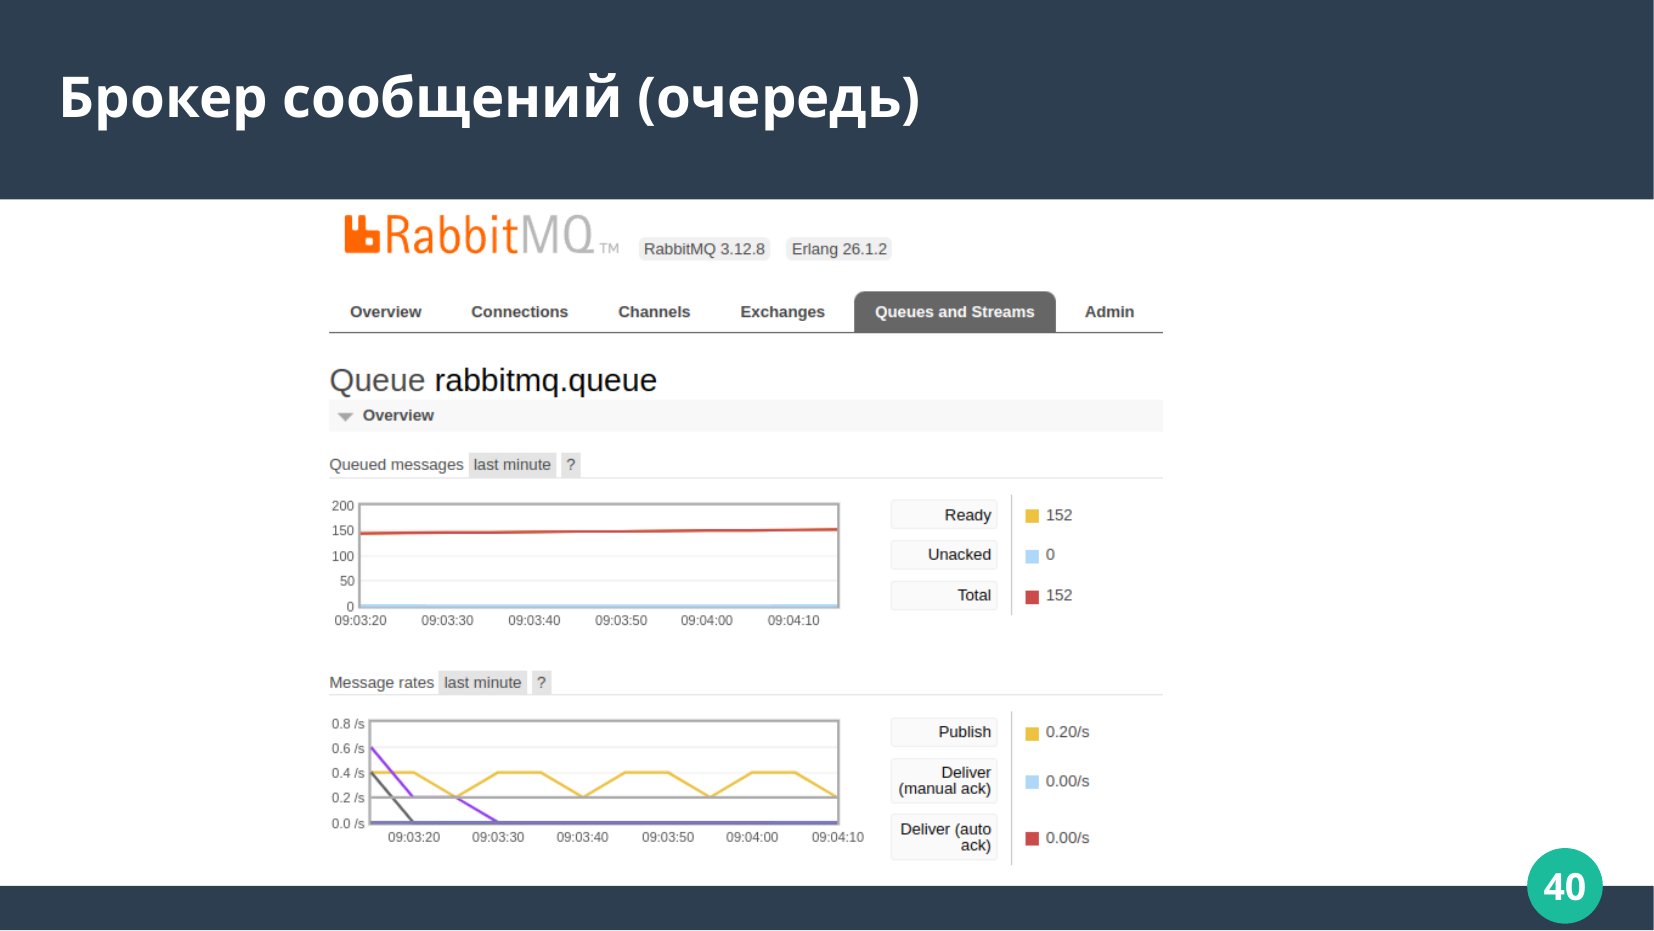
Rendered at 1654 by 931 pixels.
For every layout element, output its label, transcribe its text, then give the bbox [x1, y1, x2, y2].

picture [300, 204, 1163, 875]
title Брокер сообщений (очередь) [59, 37, 1595, 155]
